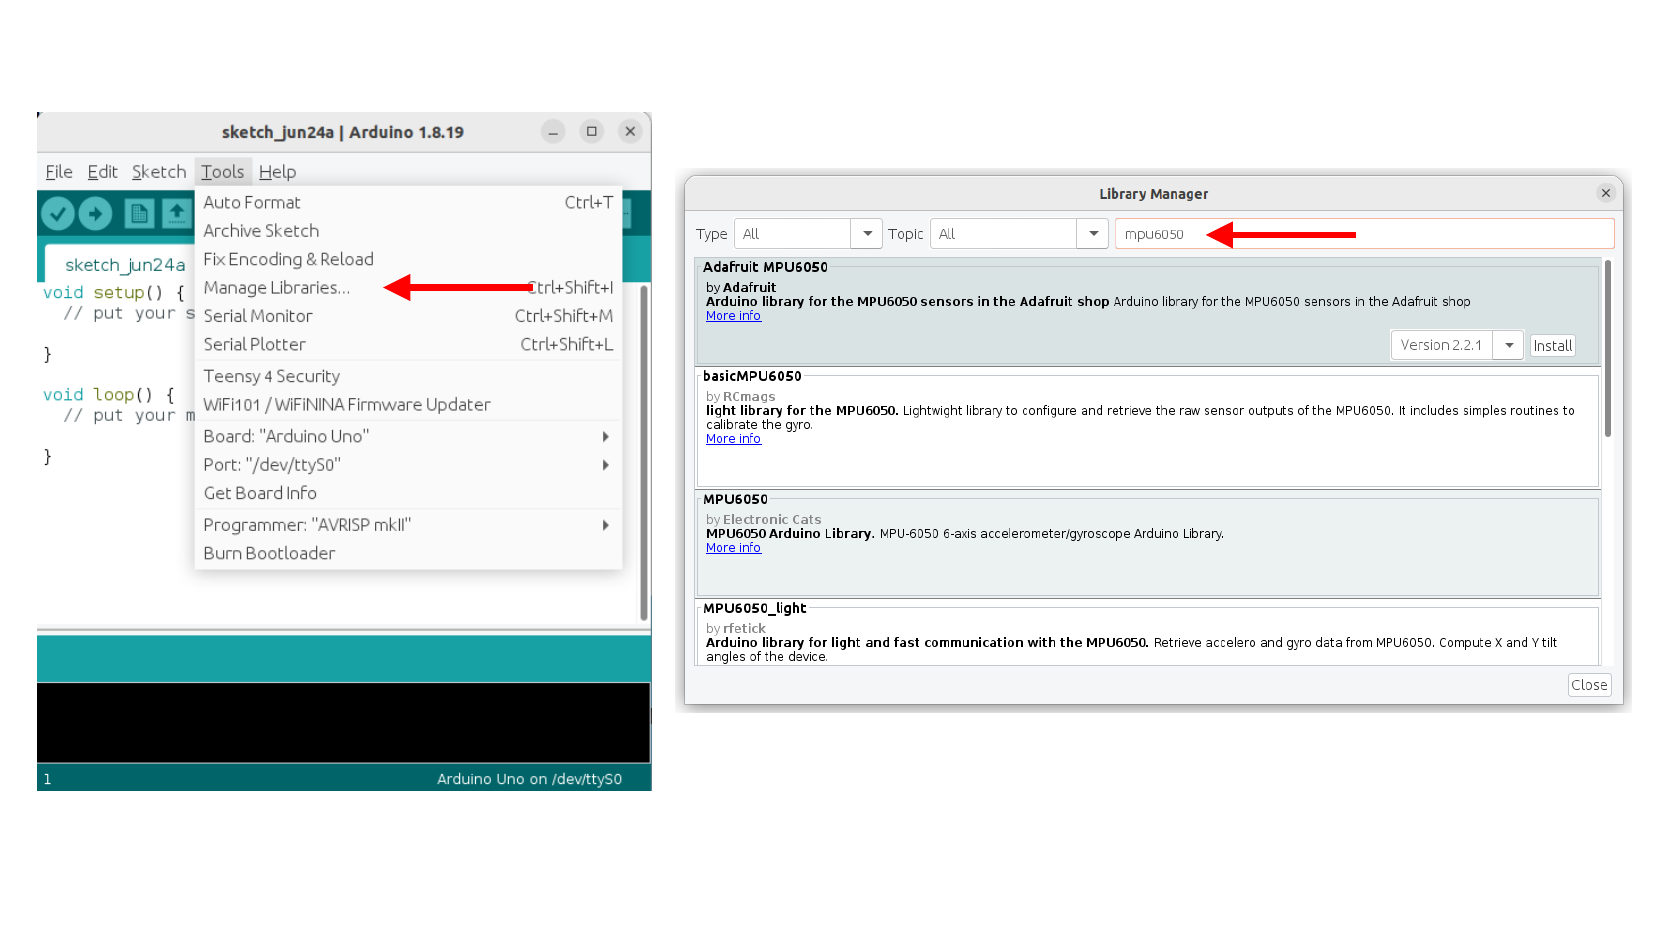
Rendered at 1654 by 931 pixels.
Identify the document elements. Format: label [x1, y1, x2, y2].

picture [675, 168, 1632, 713]
picture [37, 112, 652, 791]
